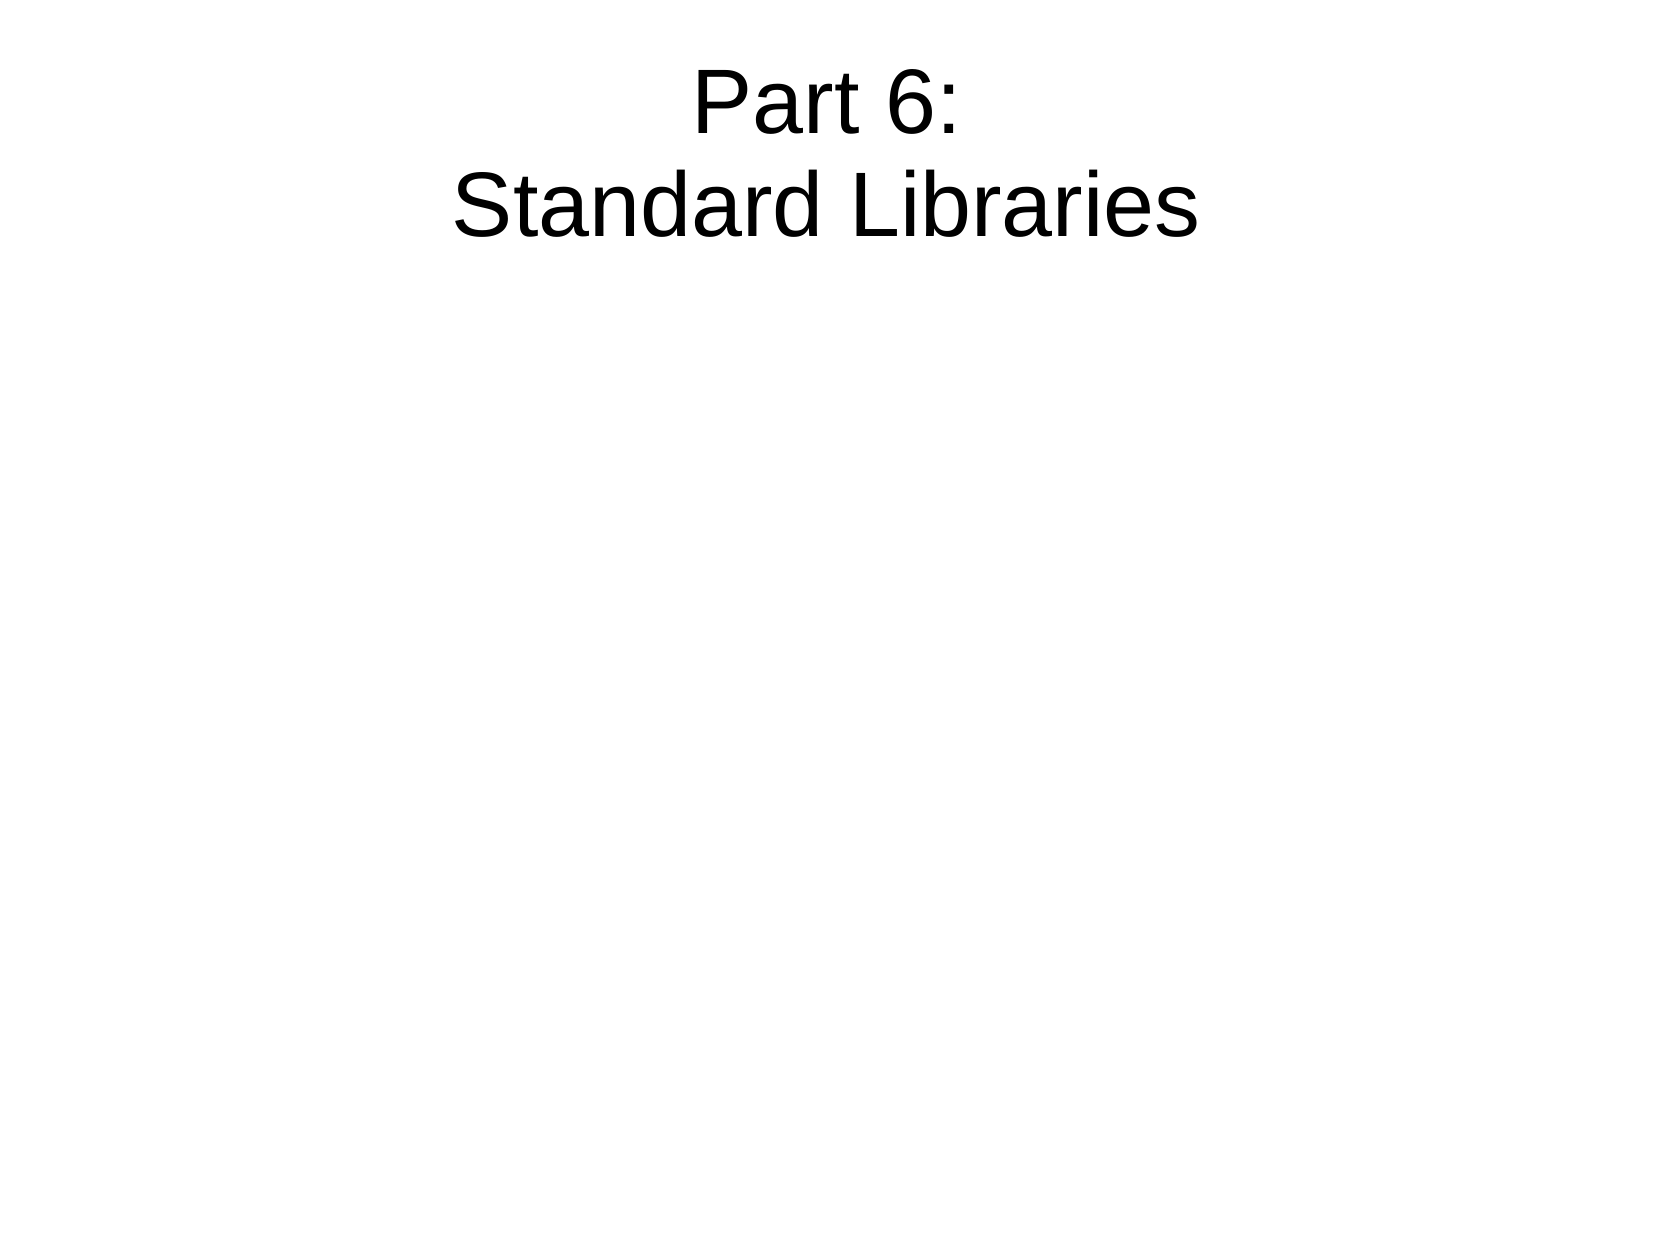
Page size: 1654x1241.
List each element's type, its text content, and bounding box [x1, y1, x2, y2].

title Part 6: Standard Libraries [82, 45, 1571, 261]
